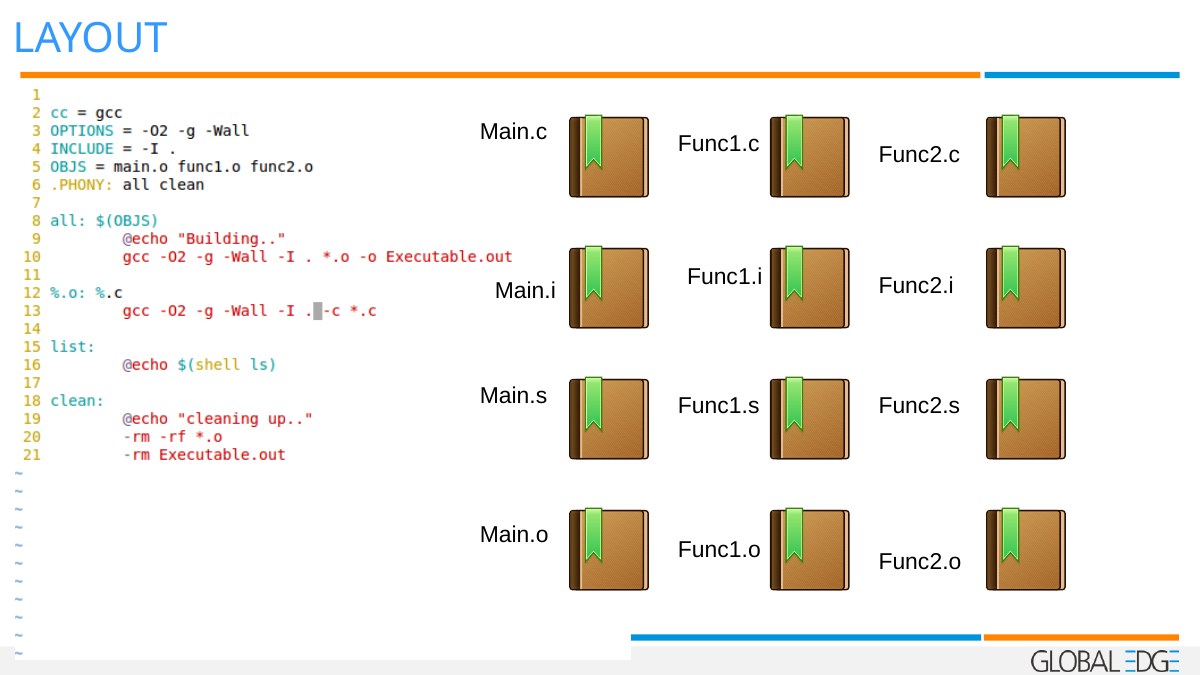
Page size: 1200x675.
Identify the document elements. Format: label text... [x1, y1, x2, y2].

picture [755, 498, 864, 601]
text_box Func1.s [663, 385, 787, 427]
picture [971, 367, 1081, 469]
picture [755, 104, 864, 207]
text_box Main.o [465, 514, 586, 556]
picture [1031, 650, 1179, 672]
title LAYOUT [12, 9, 1088, 63]
text_box Main.c [465, 111, 586, 153]
text_box Func1.c [663, 123, 787, 165]
text_box Func1.i [672, 256, 796, 298]
text_box Func2.c [863, 134, 988, 175]
text_box Func2.s [863, 385, 1003, 427]
picture [971, 236, 1081, 338]
picture [755, 236, 864, 338]
picture [15, 85, 664, 661]
text_box Func2.i [863, 265, 988, 307]
text_box Main.s [465, 375, 586, 416]
text_box Main.i [480, 269, 601, 311]
picture [971, 498, 1081, 601]
picture [755, 367, 864, 469]
picture [971, 104, 1081, 207]
text_box Func2.o [863, 541, 988, 583]
text_box Func1.o [663, 529, 787, 571]
